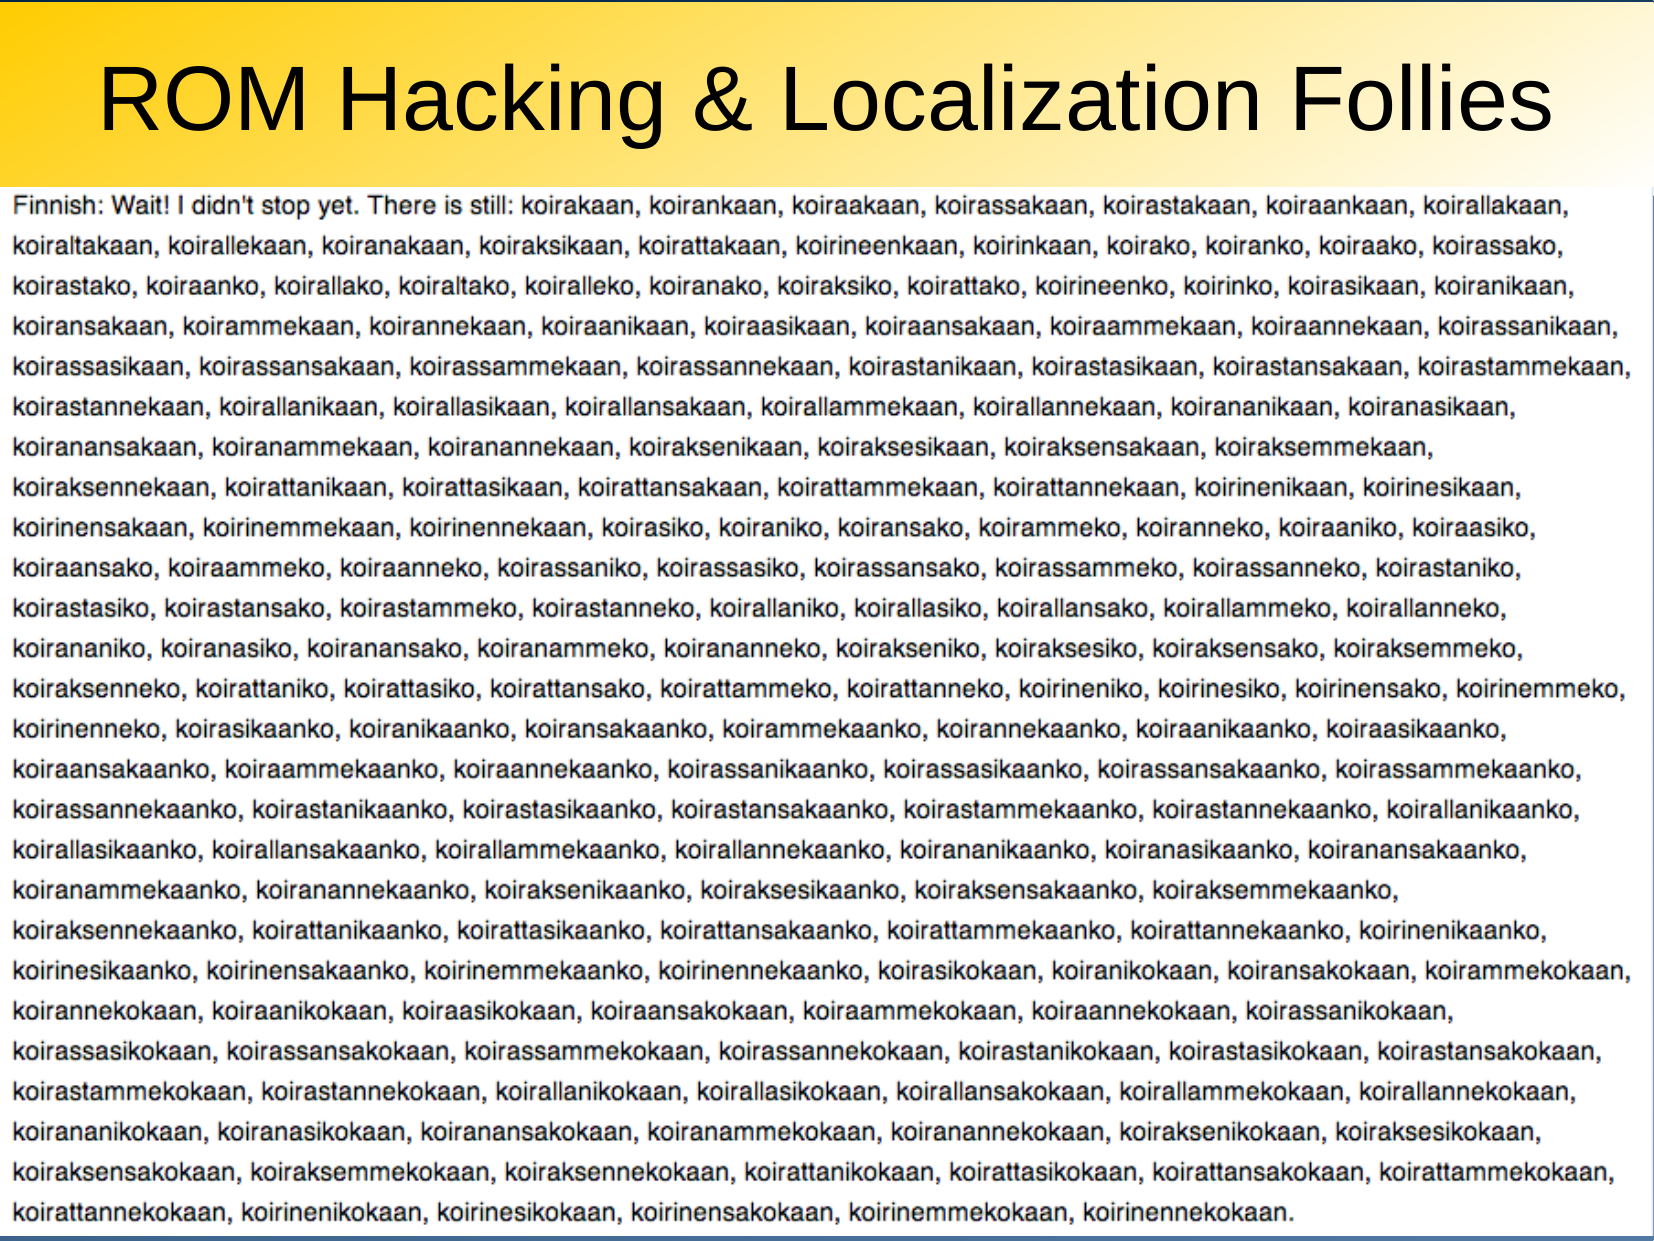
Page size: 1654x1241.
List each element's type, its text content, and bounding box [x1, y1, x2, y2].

picture [0, 187, 1654, 1236]
title ROM Hacking & Localization Follies [0, 2, 1654, 187]
